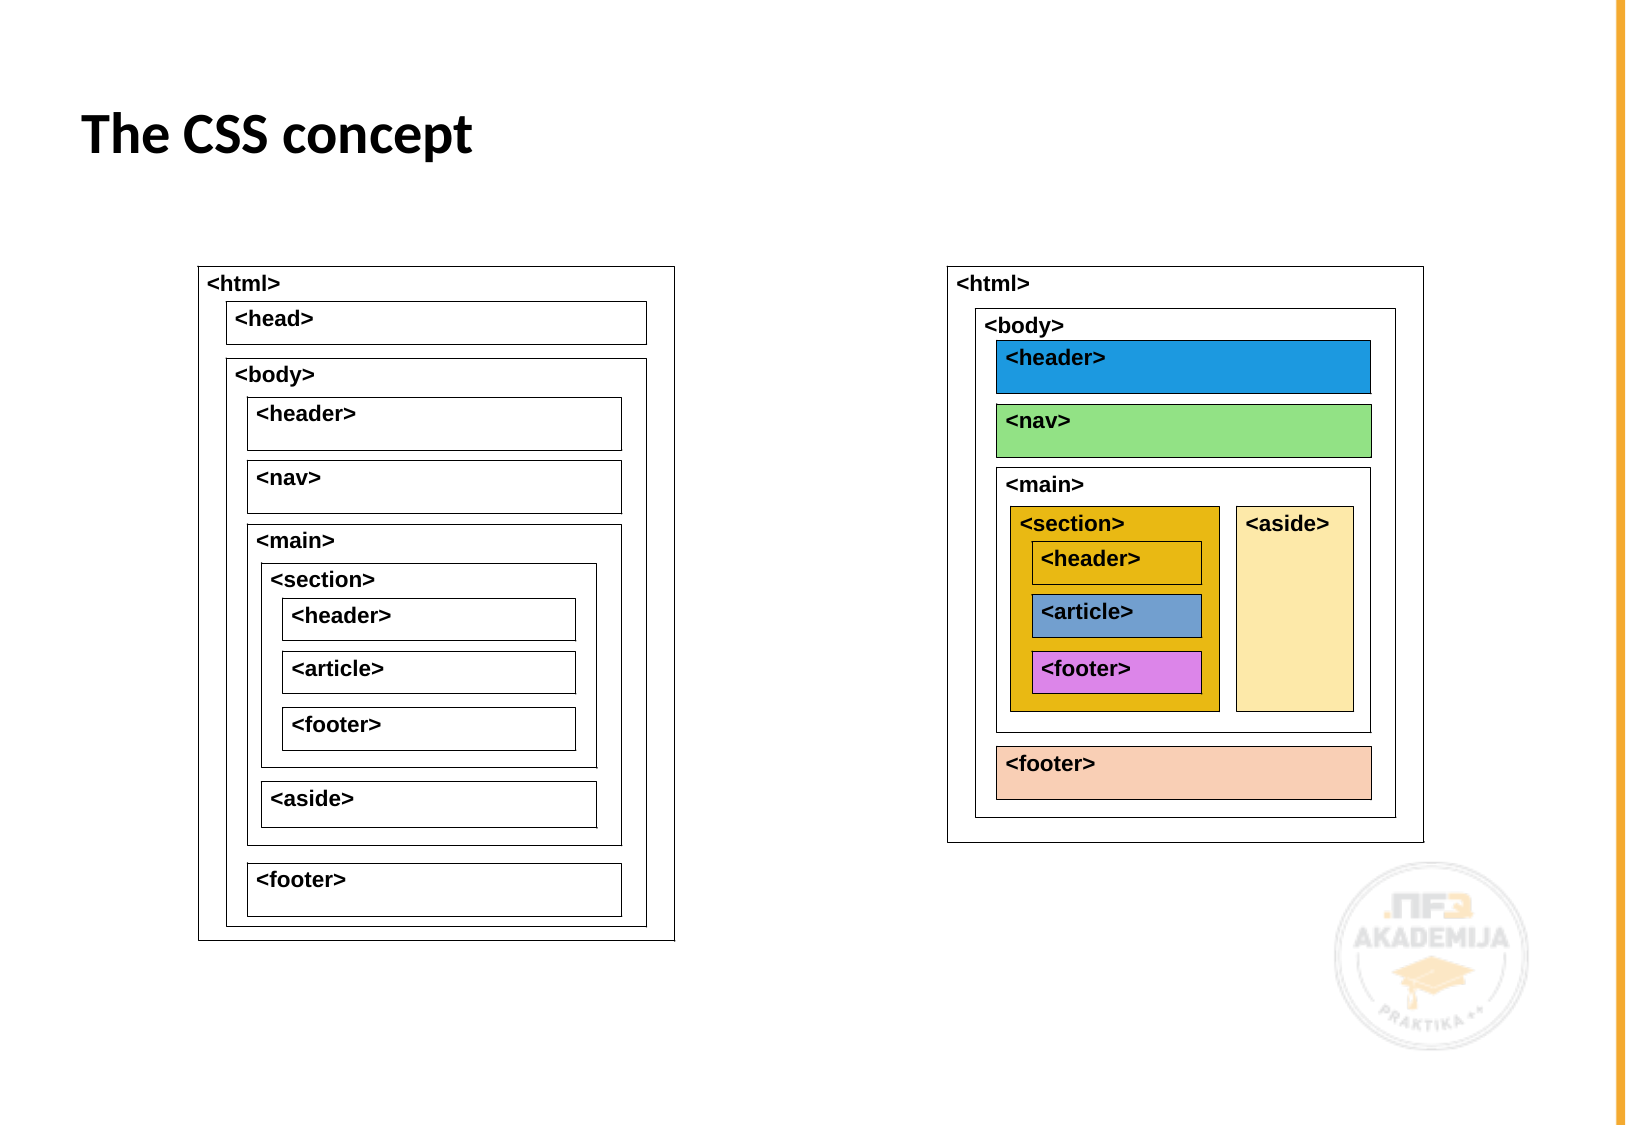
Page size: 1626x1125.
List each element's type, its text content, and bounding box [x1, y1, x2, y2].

picture [0, 0, 1626, 1125]
title The CSS concept [81, 45, 1544, 233]
